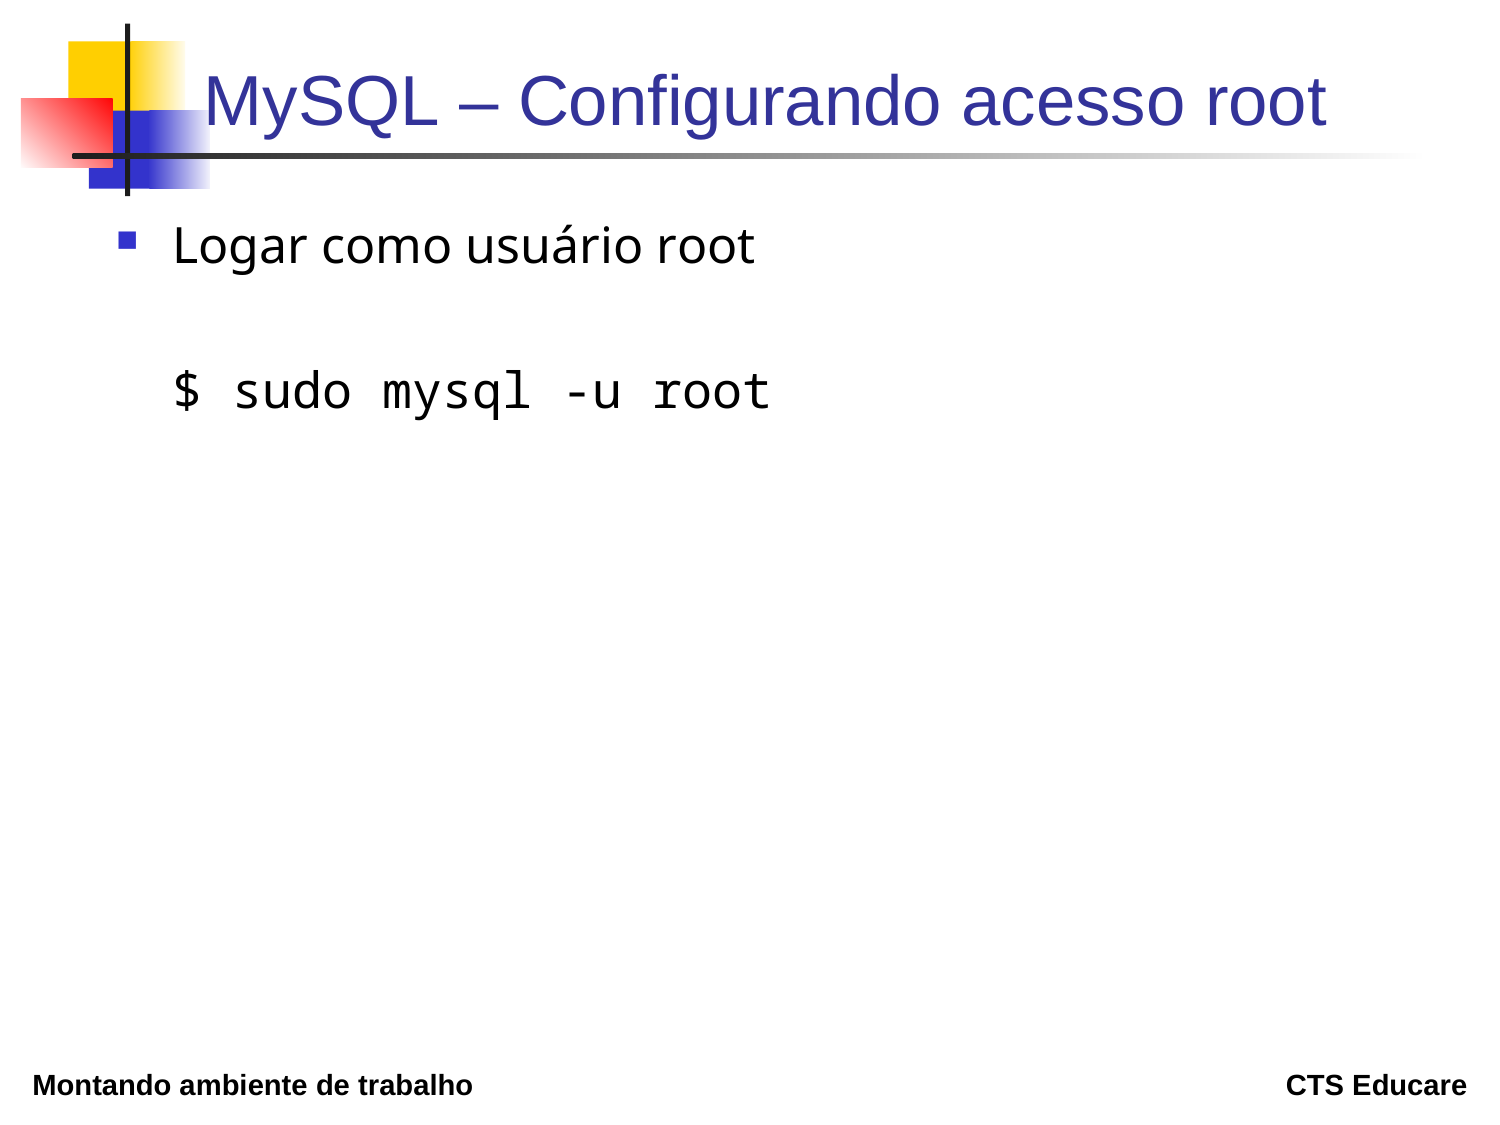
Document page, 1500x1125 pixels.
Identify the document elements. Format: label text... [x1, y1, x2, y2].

list Logar como usuário root $ sudo mysql -u root [100, 206, 1447, 1024]
title MySQL – Configurando acesso root [188, 46, 1468, 149]
